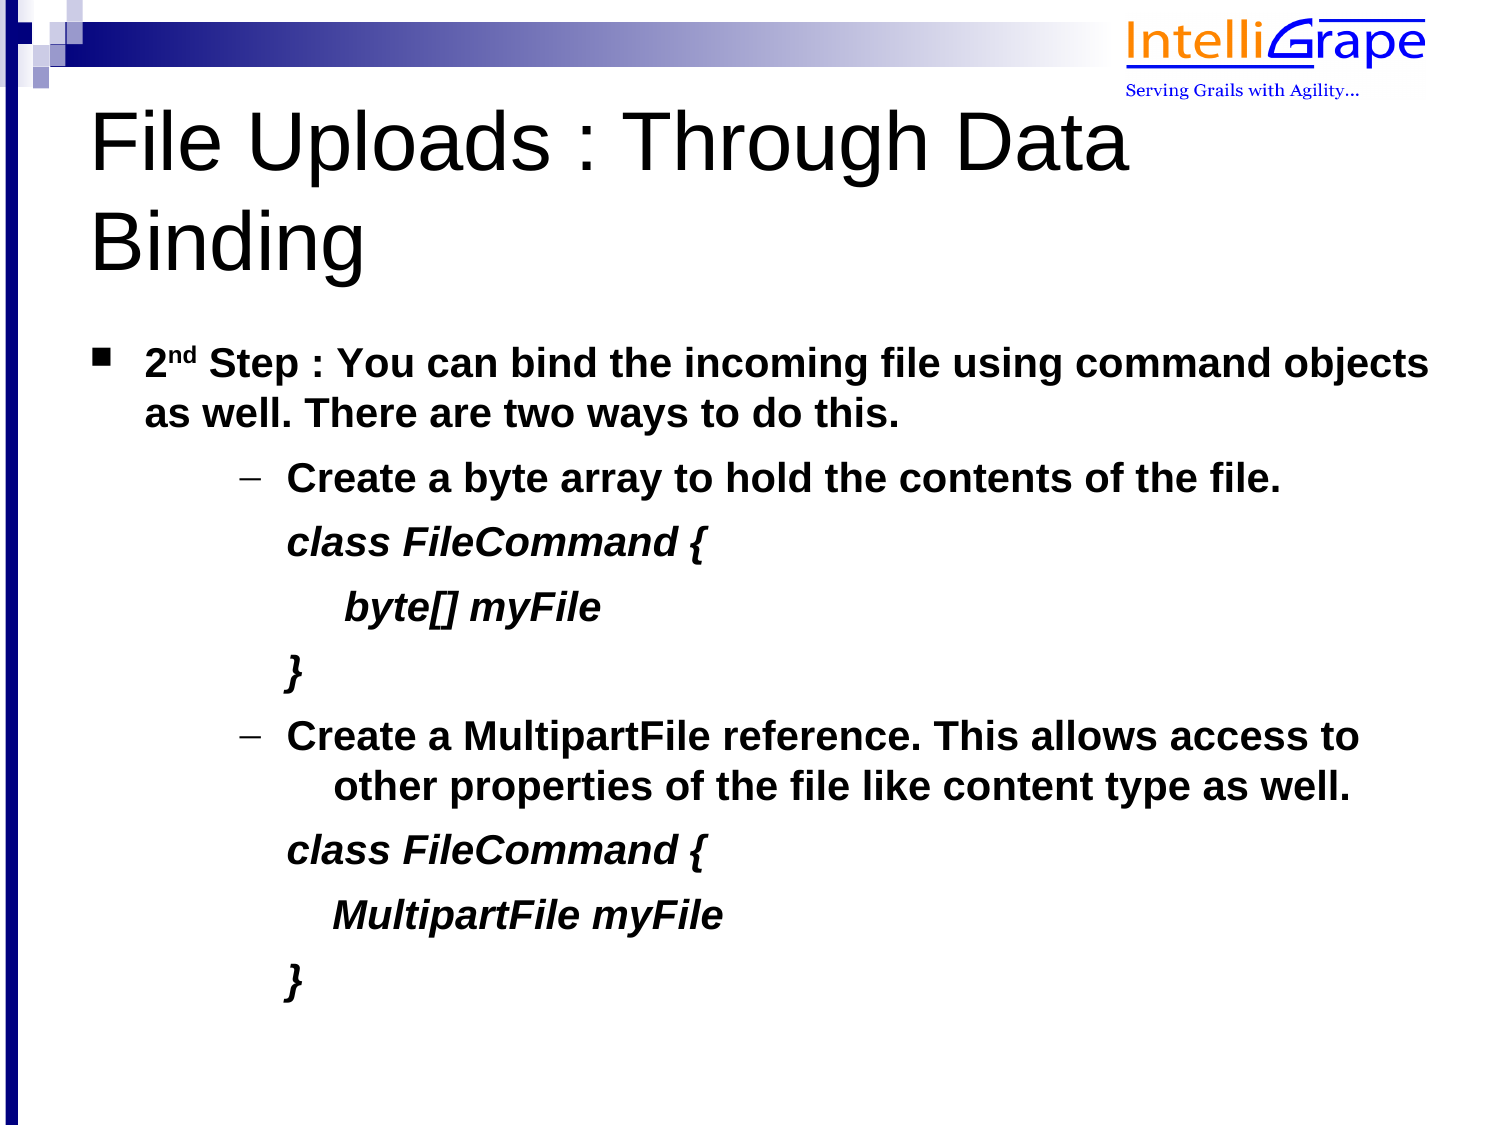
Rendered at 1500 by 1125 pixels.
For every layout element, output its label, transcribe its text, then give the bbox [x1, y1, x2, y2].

title File Uploads : Through Data Binding [75, 75, 1426, 301]
picture [1125, 12, 1425, 75]
list 2nd Step : You can bind the incoming file using command objects as well. There are two ways to do this. Create a byte array to hold the contents of the file. class FileCommand { byte[] myFile } Create a MultipartFile reference. This allows access to other properties of the file like content type as well. class FileCommand { MultipartFile myFile } [75, 327, 1477, 1125]
